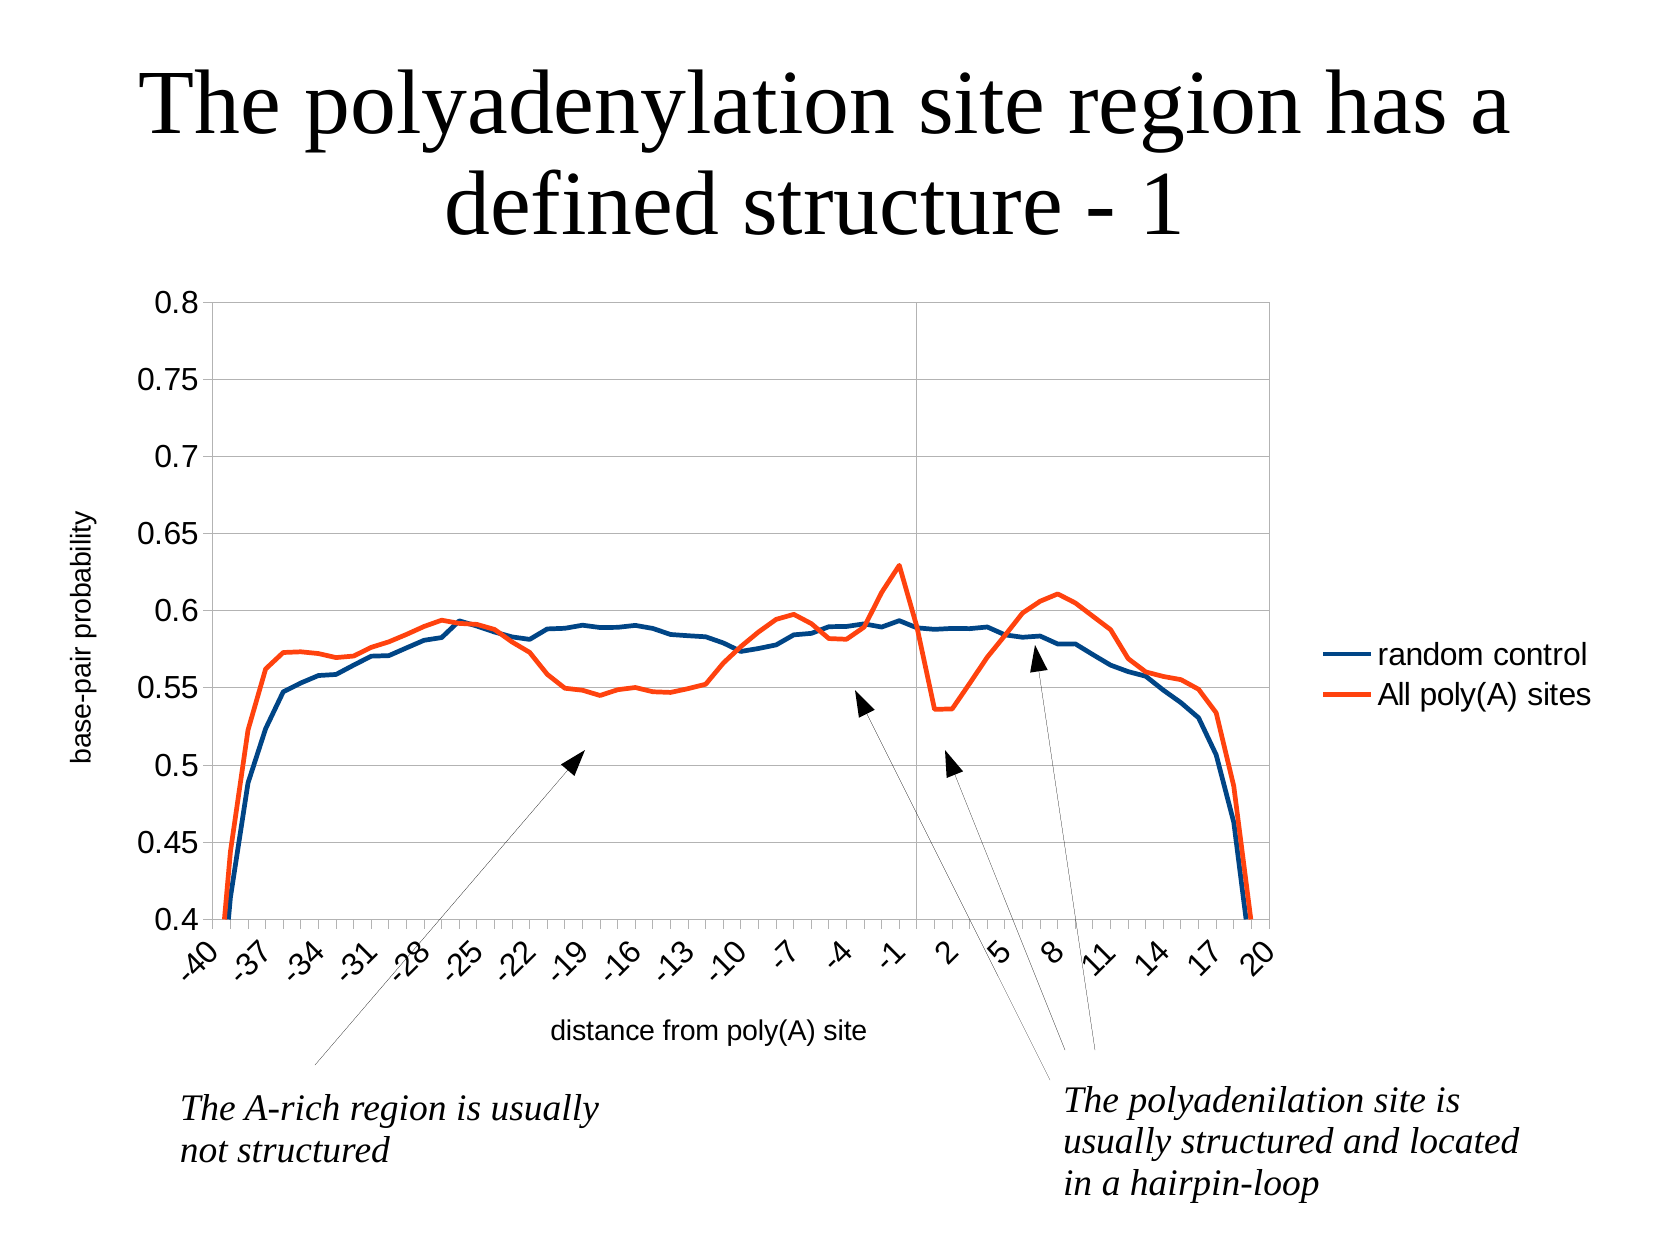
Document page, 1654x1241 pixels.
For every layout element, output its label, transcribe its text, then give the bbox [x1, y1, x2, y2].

chart [30, 269, 1615, 1081]
text_box The polyadenilation site is usually structured and located in a hairpin-loop [1048, 1071, 1561, 1212]
title The polyadenylation site region has a defined structure - 1 [82, 49, 1571, 257]
text_box The A-rich region is usually not structured [165, 1080, 614, 1179]
